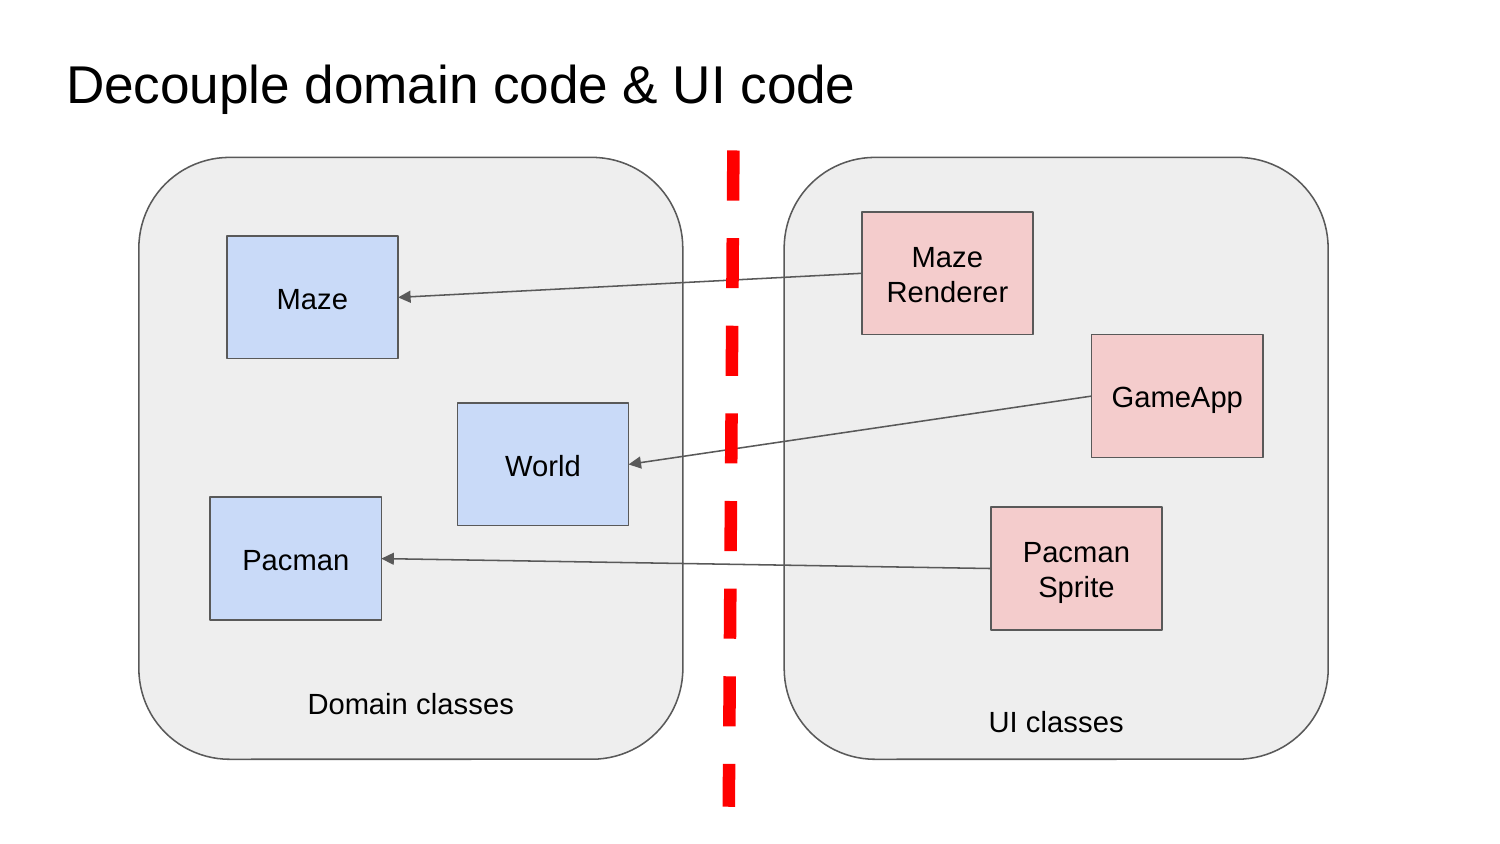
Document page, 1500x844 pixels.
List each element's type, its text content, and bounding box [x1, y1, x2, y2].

text_box Maze [226, 236, 399, 359]
text_box Domain classes [138, 157, 683, 760]
text_box Maze Renderer [861, 211, 1034, 335]
text_box Pacman [210, 497, 382, 620]
text_box UI classes [784, 157, 1329, 760]
text_box World [457, 402, 629, 526]
text_box Pacman Sprite [990, 507, 1163, 630]
title Decouple domain code & UI code [51, 35, 1449, 130]
text_box GameApp [1091, 334, 1263, 458]
